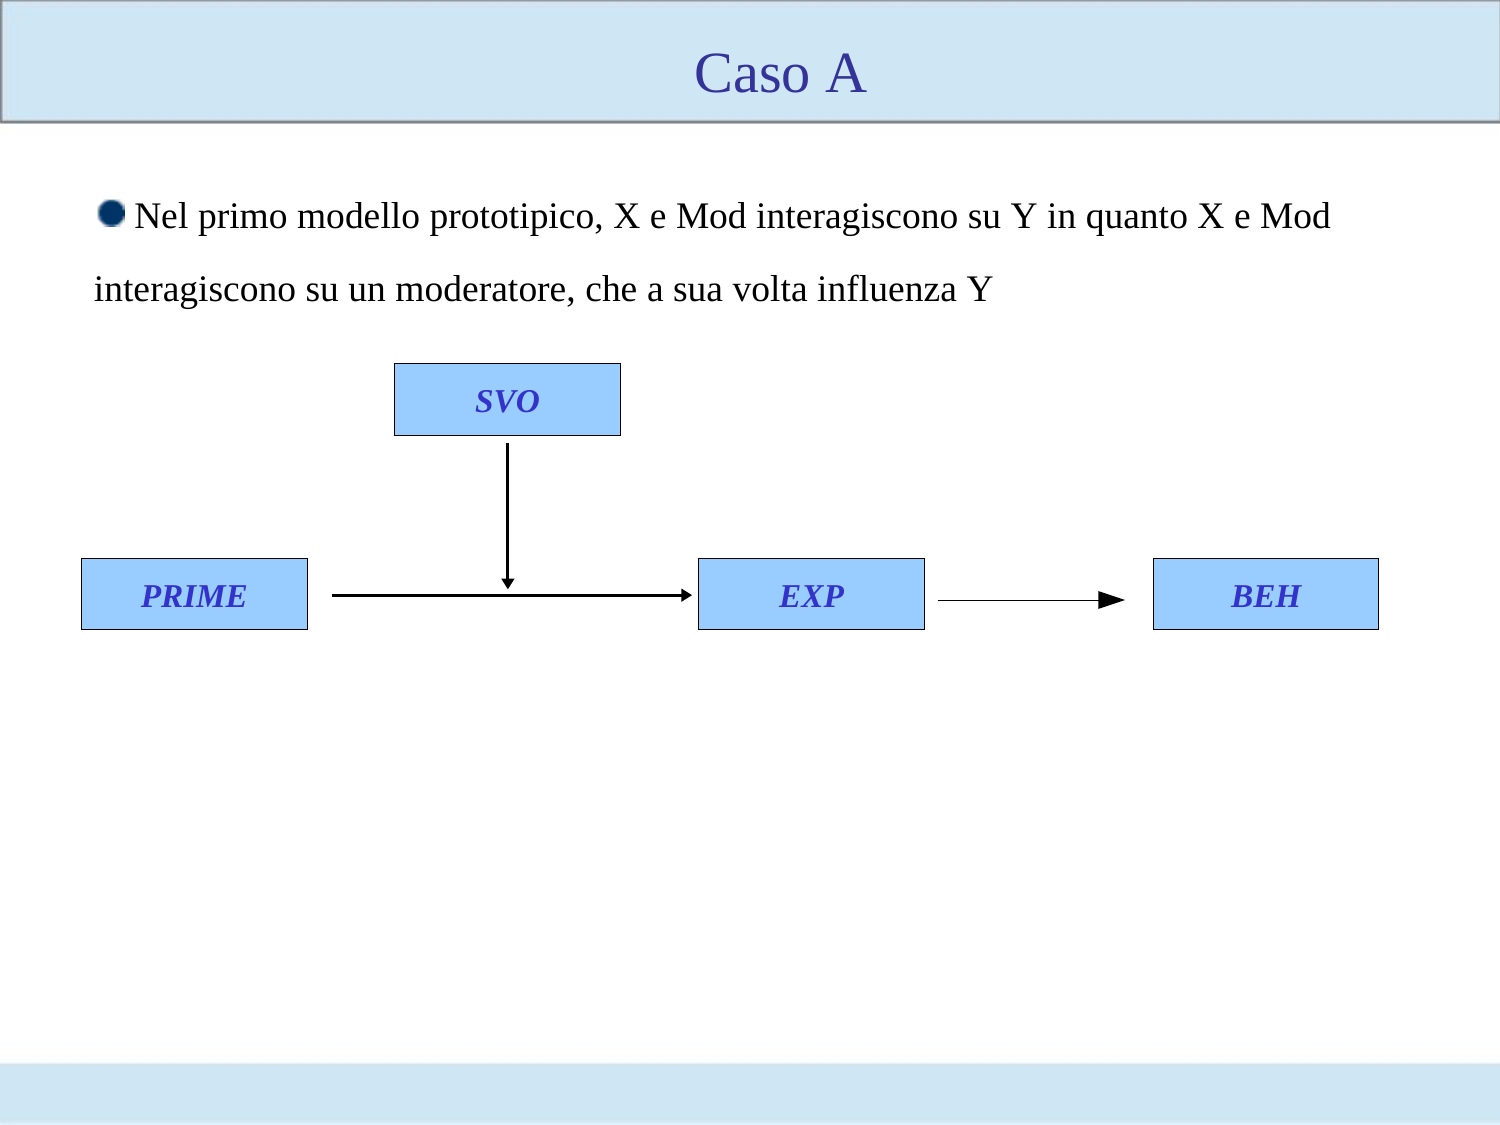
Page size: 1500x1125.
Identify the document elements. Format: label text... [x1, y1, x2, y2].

picture [94, 196, 125, 227]
text_box Nel primo modello prototipico, X e Mod interagiscono su Y in quanto X e Mod interagiscono su un moderatore, che a sua volta influenza Y [79, 148, 1500, 317]
text_box EXP [698, 558, 925, 630]
title Caso A [249, 21, 1313, 117]
picture [0, 0, 1500, 1125]
text_box BEH [1153, 558, 1379, 630]
text_box SVO [394, 363, 621, 436]
text_box PRIME [81, 558, 308, 630]
